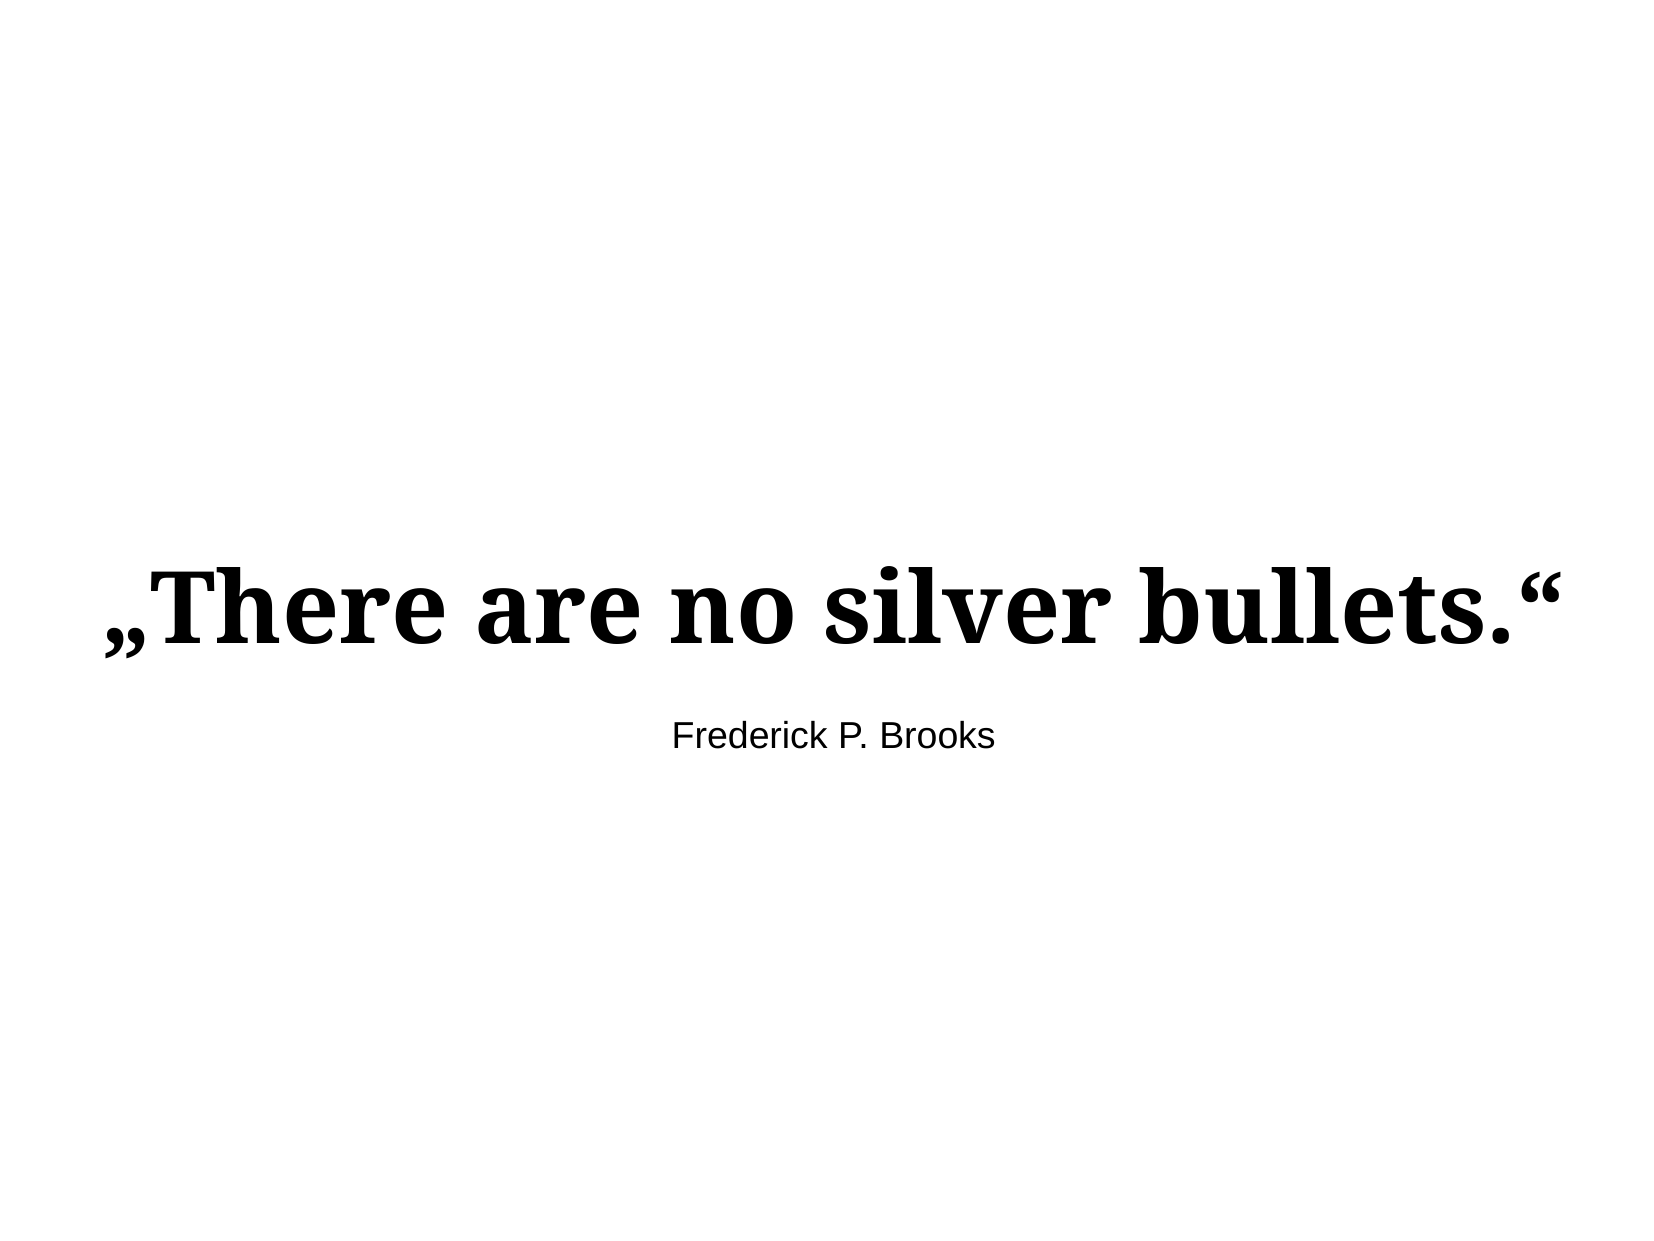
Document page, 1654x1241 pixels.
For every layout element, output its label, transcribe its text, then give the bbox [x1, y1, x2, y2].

text_box „There are no silver bullets.“ Frederick P. Brooks [86, 528, 1595, 745]
